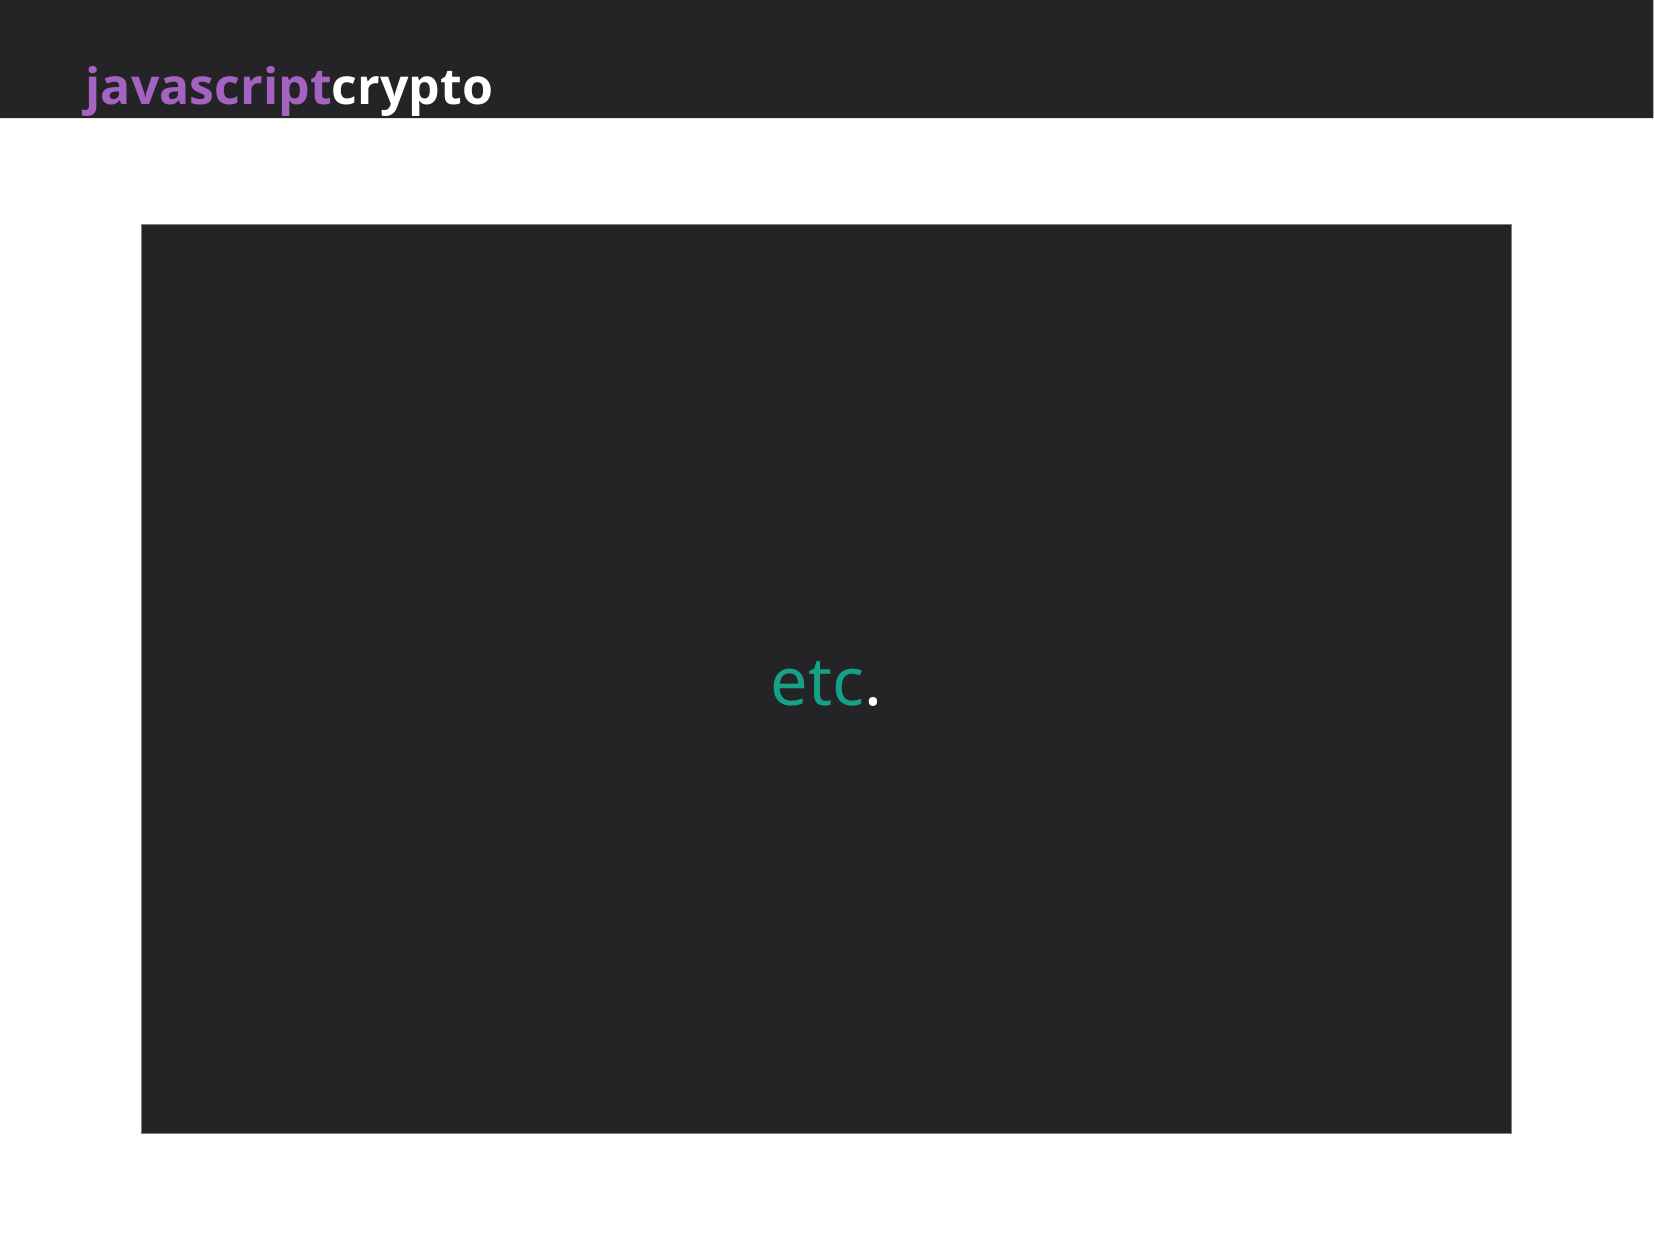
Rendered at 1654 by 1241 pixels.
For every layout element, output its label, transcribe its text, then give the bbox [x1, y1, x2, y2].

text_box [0, 0, 1654, 119]
text_box [165, 531, 1441, 1087]
text_box etc. [141, 224, 1512, 1134]
text_box javascriptcrypto [70, 43, 544, 119]
